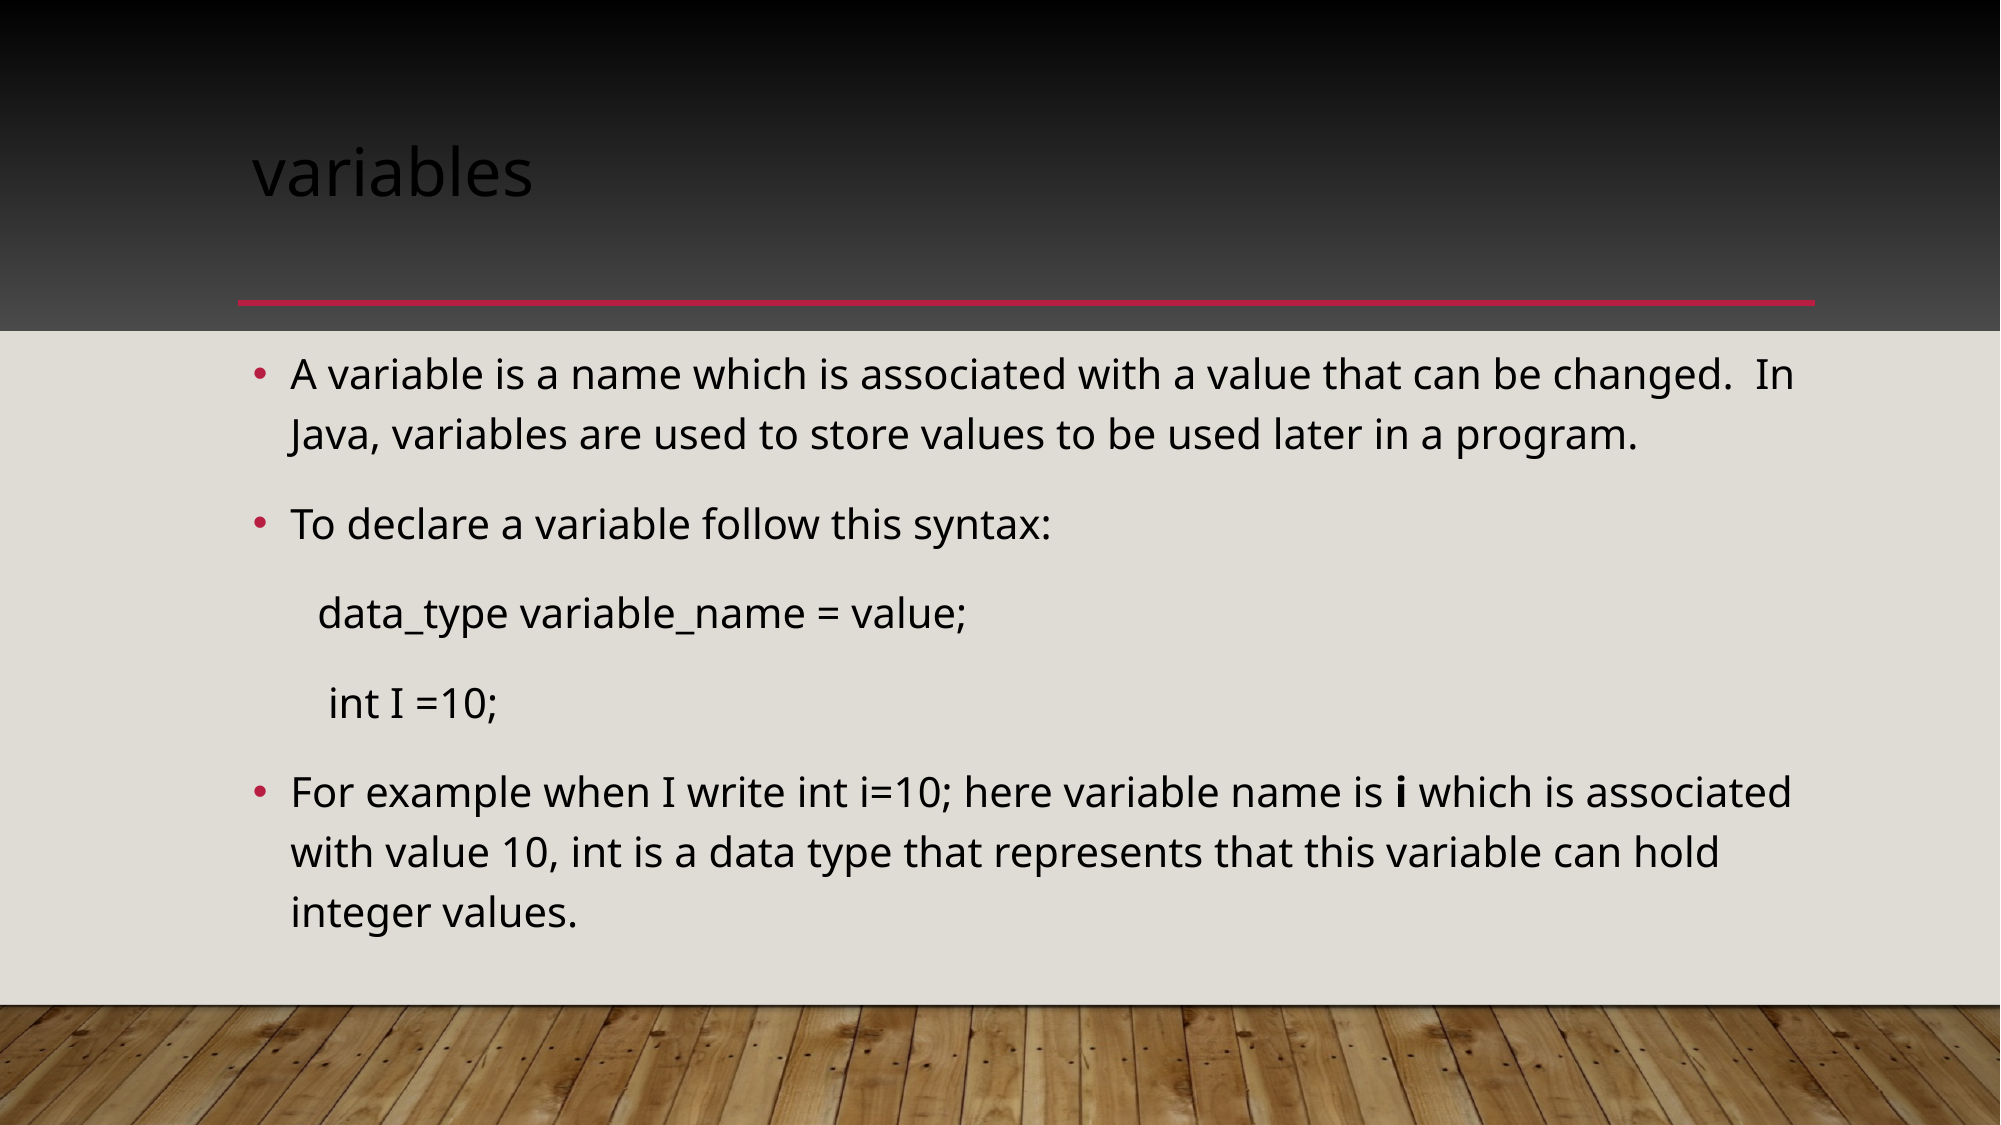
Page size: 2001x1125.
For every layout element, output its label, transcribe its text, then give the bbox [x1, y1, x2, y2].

title variables [238, 131, 1814, 305]
list A variable is a name which is associated with a value that can be changed. In Java, variables are used to store values to be used later in a program. To declare a variable follow this syntax: data_type variable_name = value; int I =10; For example when I write int i=10; here variable name is i which is associated with value 10, int is a data type that represents that this variable can hold integer values. [238, 330, 1814, 897]
picture [0, 1005, 2000, 1125]
